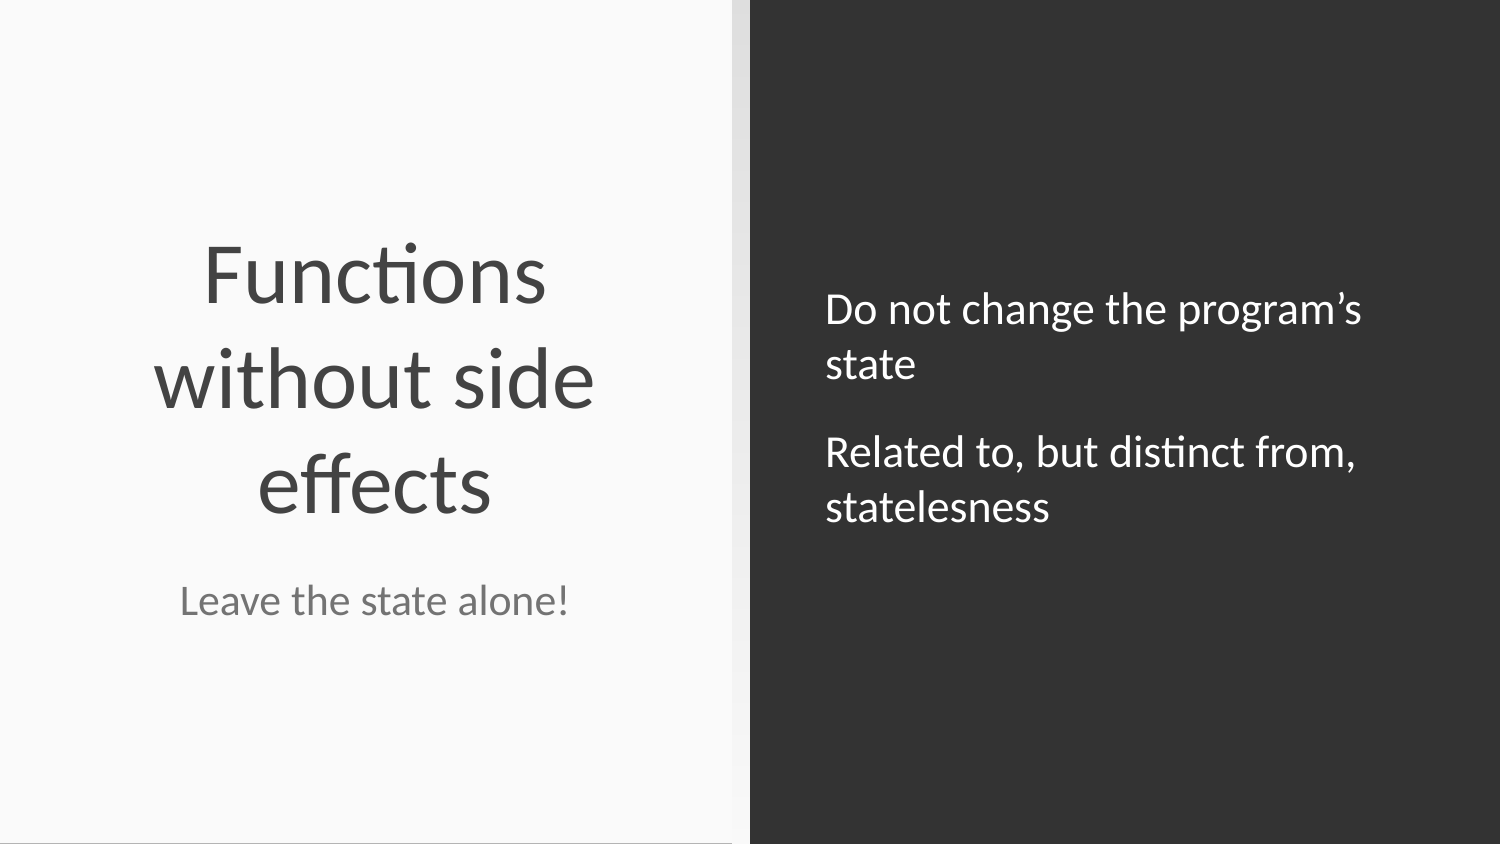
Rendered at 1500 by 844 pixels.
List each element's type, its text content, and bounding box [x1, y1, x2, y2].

list Do not change the program’s state Related to, but distinct from, statelesness [810, 263, 1440, 749]
subtitle Leave the state alone! [43, 556, 708, 759]
title Functions without side effects [43, 302, 708, 546]
